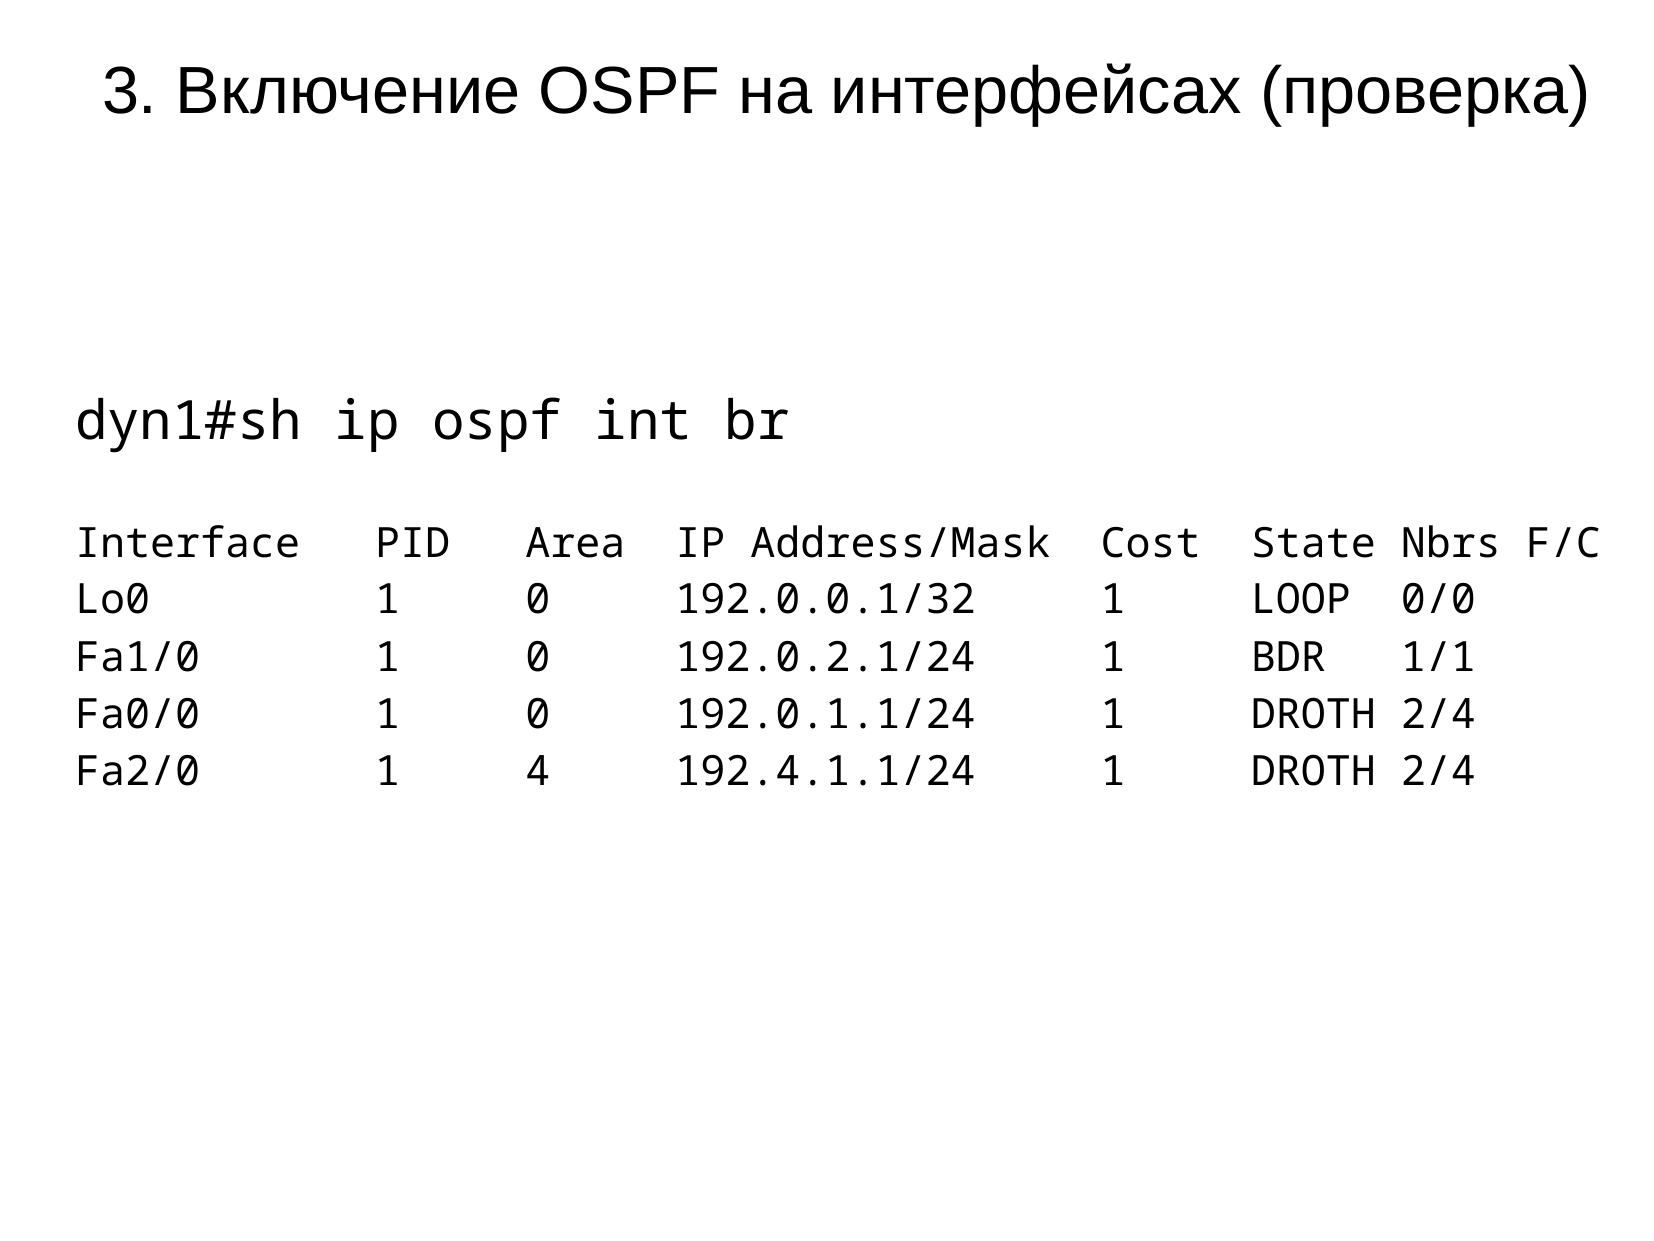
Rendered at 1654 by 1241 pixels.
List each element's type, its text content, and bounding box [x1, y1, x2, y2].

text_box dyn1#sh ip ospf int br Interface PID Area IP Address/Mask Cost State Nbrs F/C Lo0 1 0 192.0.0.1/32 1 LOOP 0/0 Fa1/0 1 0 192.0.2.1/24 1 BDR 1/1 Fa0/0 1 0 192.0.1.1/24 1 DROTH 2/4 Fa2/0 1 4 192.4.1.1/24 1 DROTH 2/4 [75, 230, 1613, 1147]
title 3. Включение OSPF на интерфейсах (проверка) [82, 48, 1613, 133]
